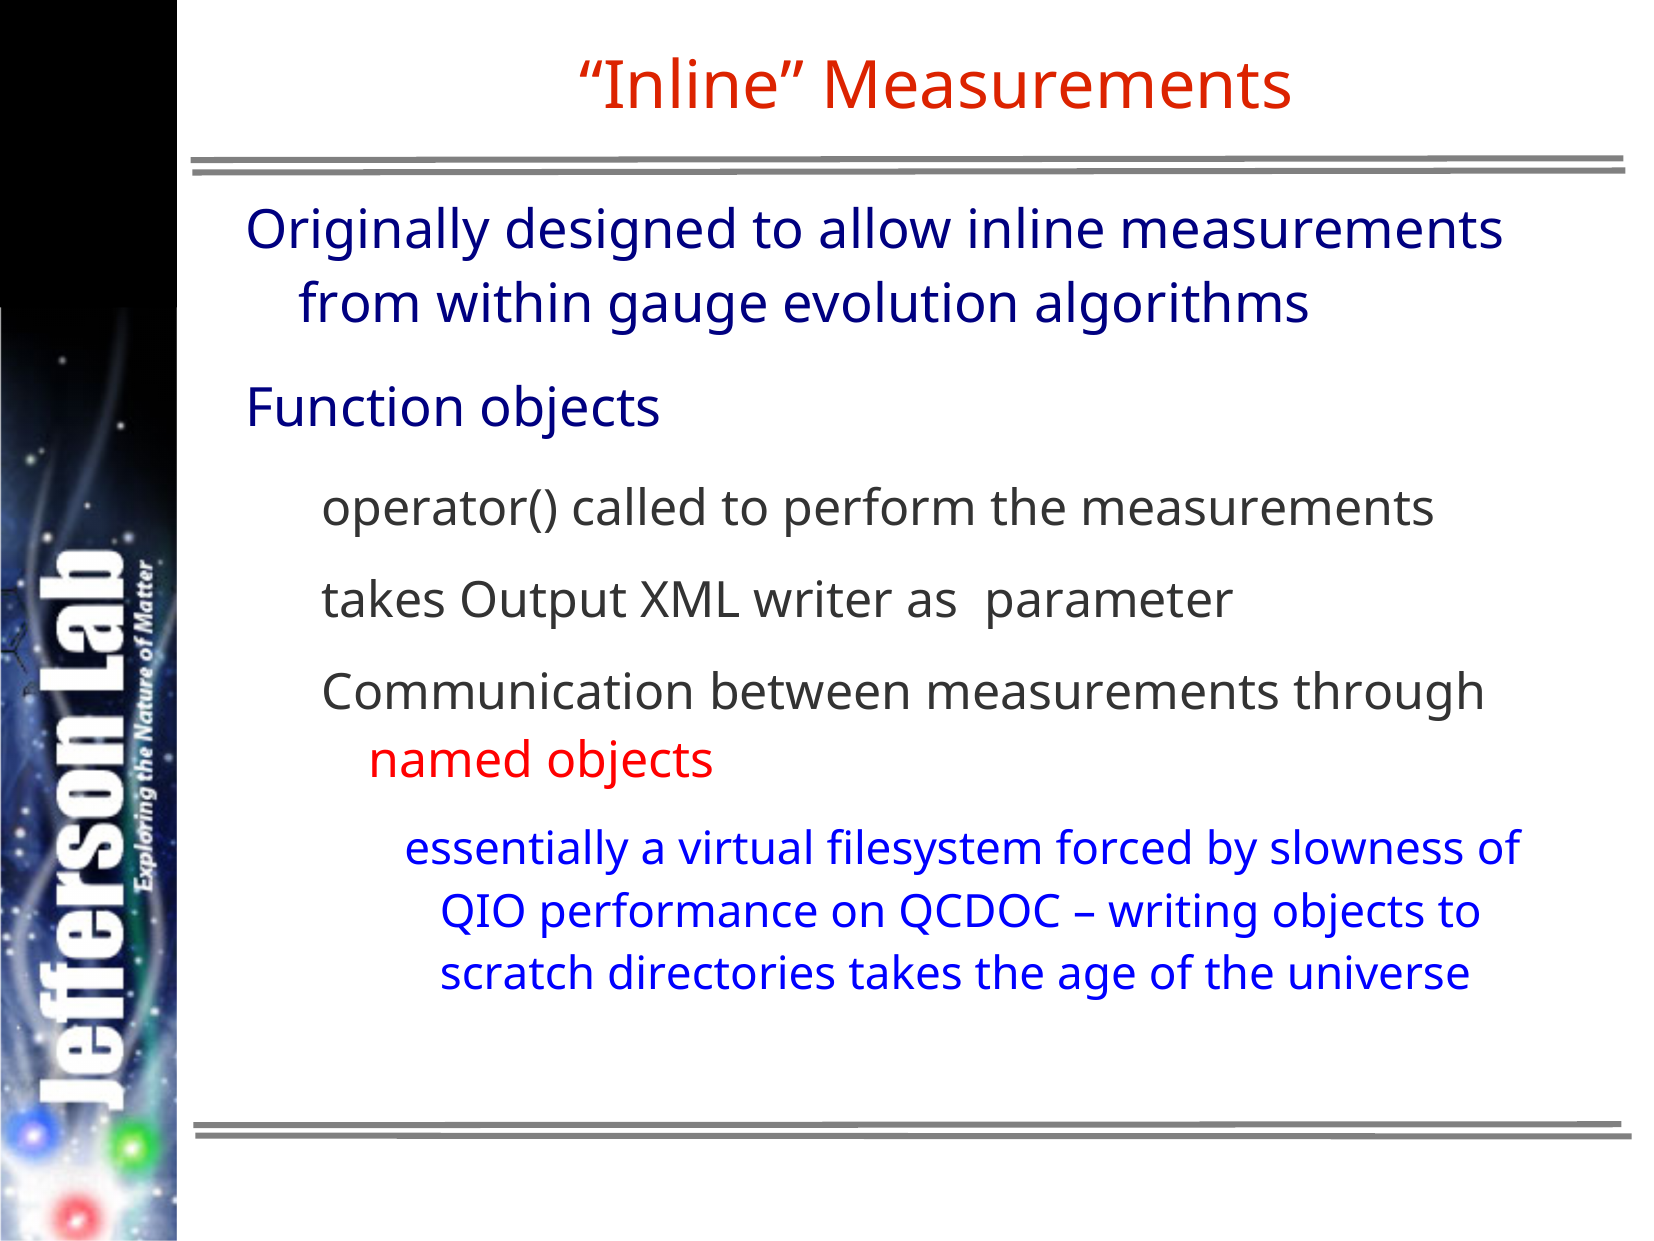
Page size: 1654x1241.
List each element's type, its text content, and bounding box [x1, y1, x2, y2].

list Originally designed to allow inline measurements from within gauge evolution algorithms Function objects operator() called to perform the measurements takes Output XML writer as parameter Communication between measurements through named objects essentially a virtual filesystem forced by slowness of QIO performance on QCDOC – writing objects to scratch directories takes the age of the universe [227, 190, 1628, 1100]
picture [2, 308, 176, 1240]
title “Inline” Measurements [235, 17, 1638, 149]
